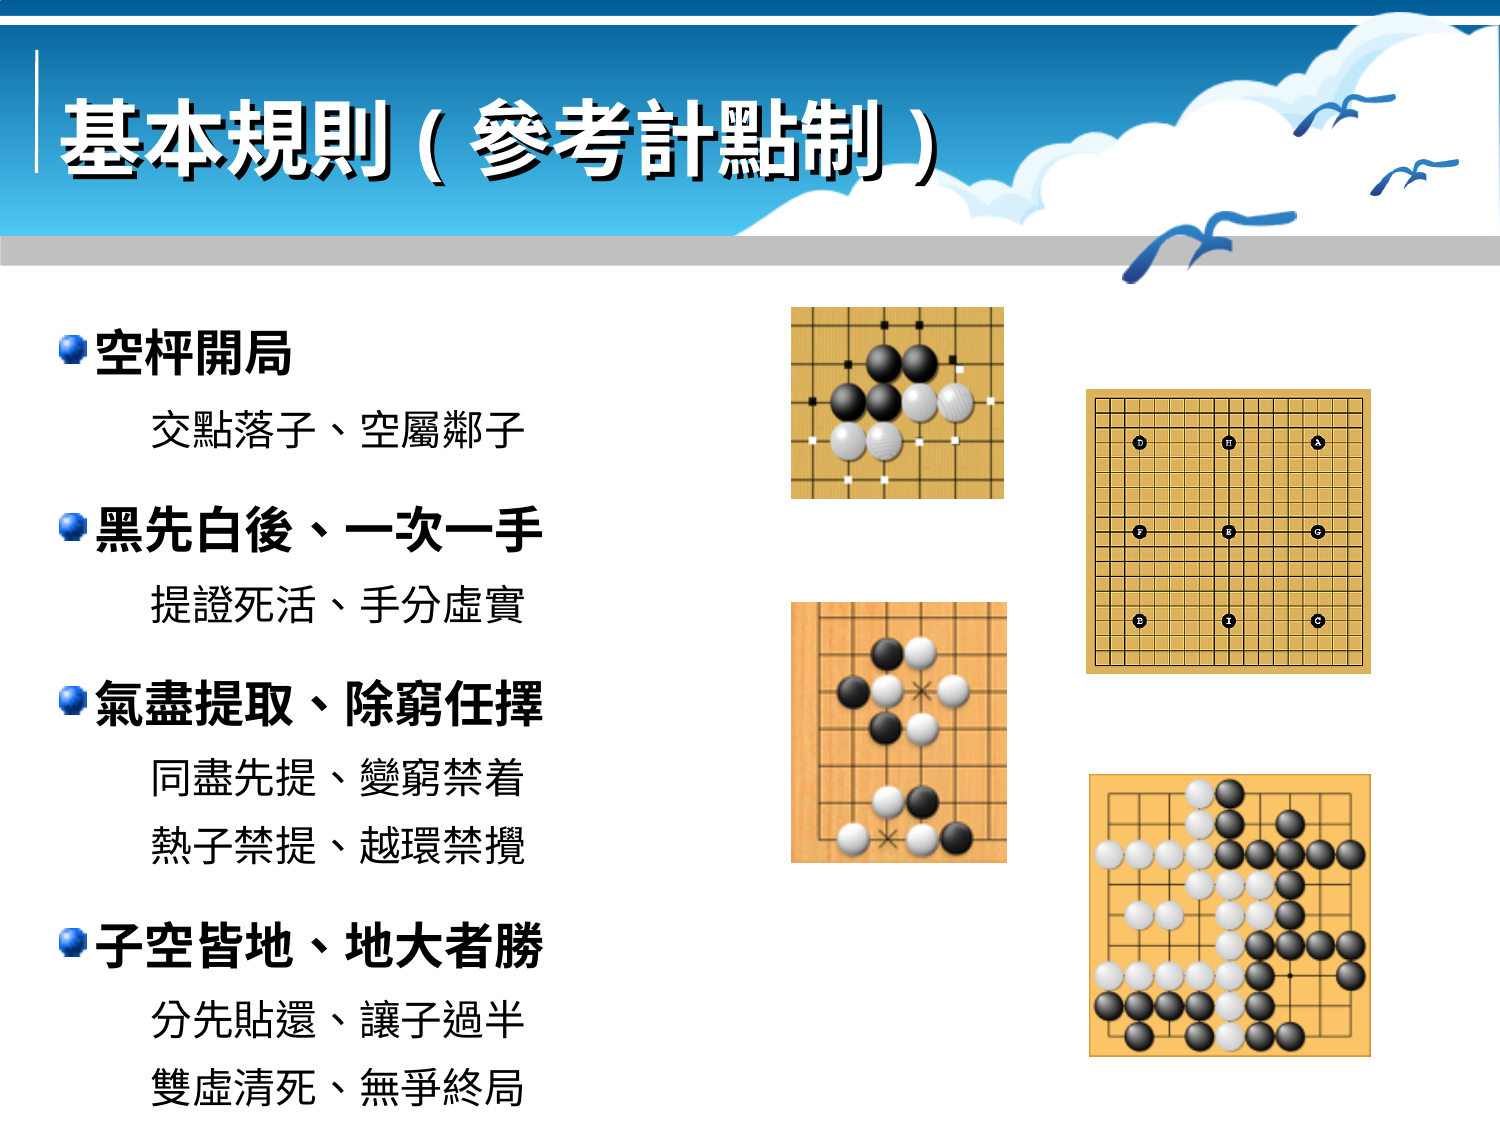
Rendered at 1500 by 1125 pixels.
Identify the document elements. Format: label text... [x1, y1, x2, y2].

picture [1089, 774, 1371, 1057]
picture [1086, 389, 1371, 674]
picture [791, 307, 1004, 499]
title 基本規則(參考計點制) [59, 86, 1465, 186]
picture [730, 12, 1500, 284]
list 空枰開局 交點落子、空屬鄰子 黑先白後、一次一手 提證死活、手分虛實 氣盡提取、除窮任擇 同盡先提、變窮禁着 熱子禁提、越環禁攪 子空皆地、地大者勝 分先貼還、讓子過半 雙虛清死、無爭終局 [59, 312, 1447, 1123]
picture [791, 602, 1007, 863]
